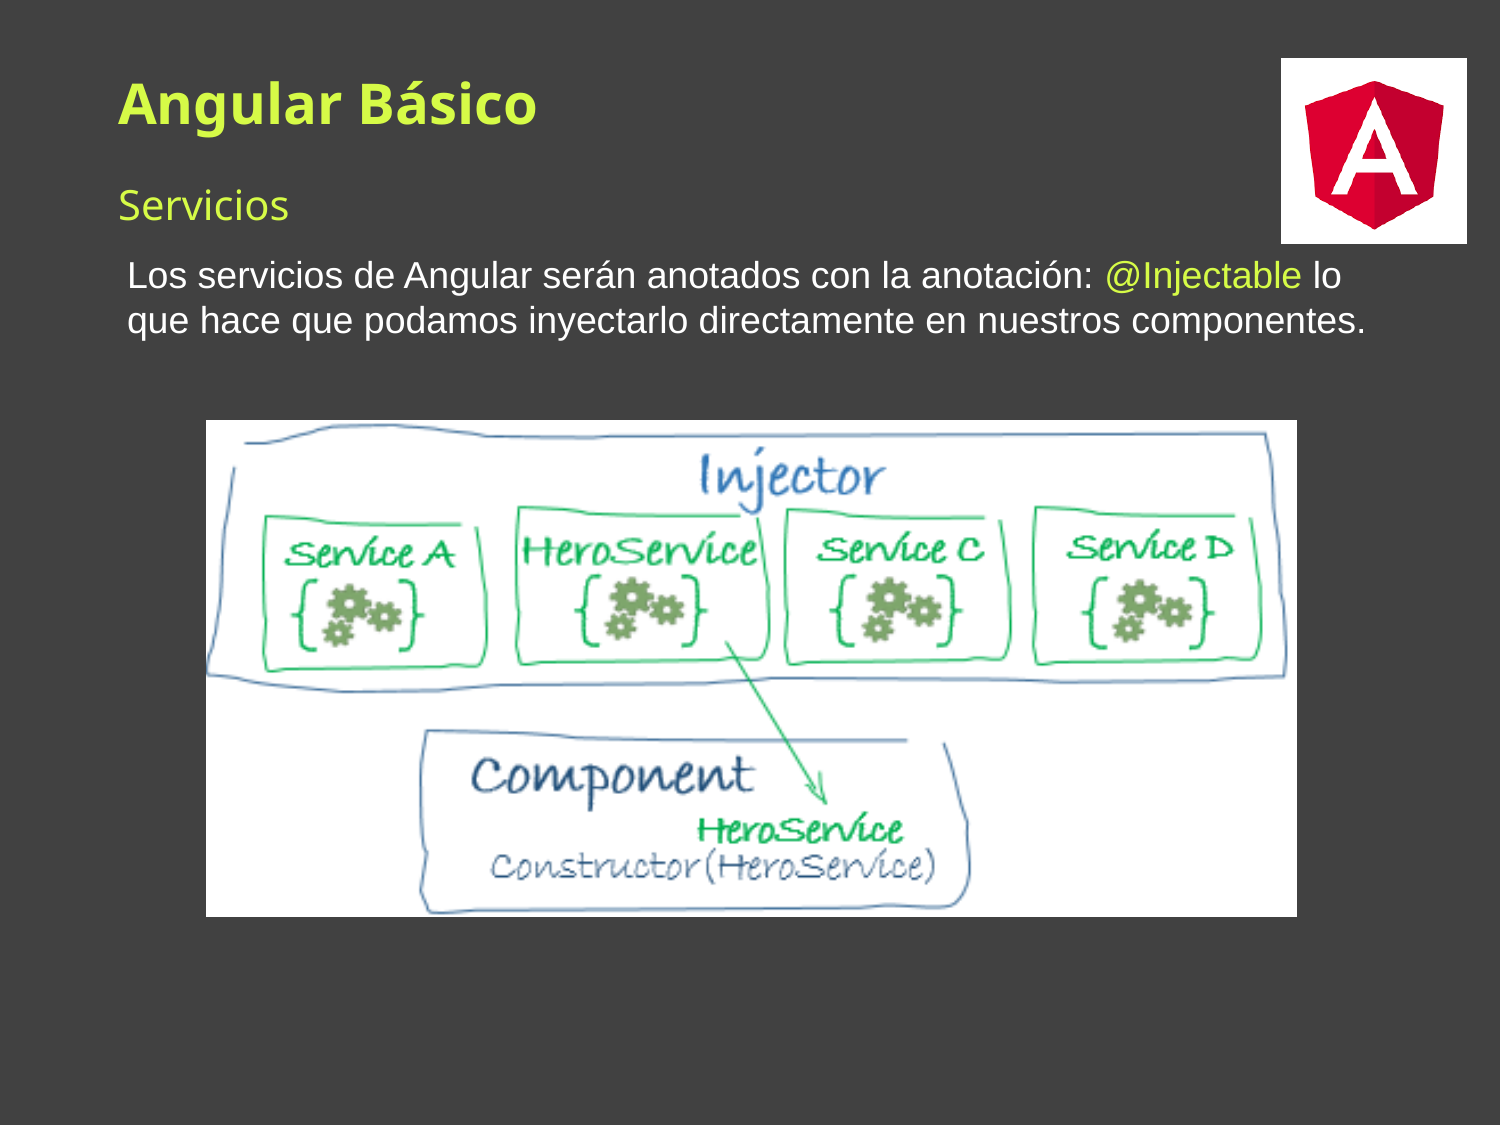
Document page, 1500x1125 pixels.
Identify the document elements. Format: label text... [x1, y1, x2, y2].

title Angular Básico [103, 59, 1282, 144]
text_box Los servicios de Angular serán anotados con la anotación: @Injectable lo que hace que podamos inyectarlo directamente en nuestros componentes. [112, 243, 1424, 1024]
list Servicios [103, 163, 1282, 244]
picture [206, 420, 1297, 917]
picture [1281, 58, 1467, 244]
